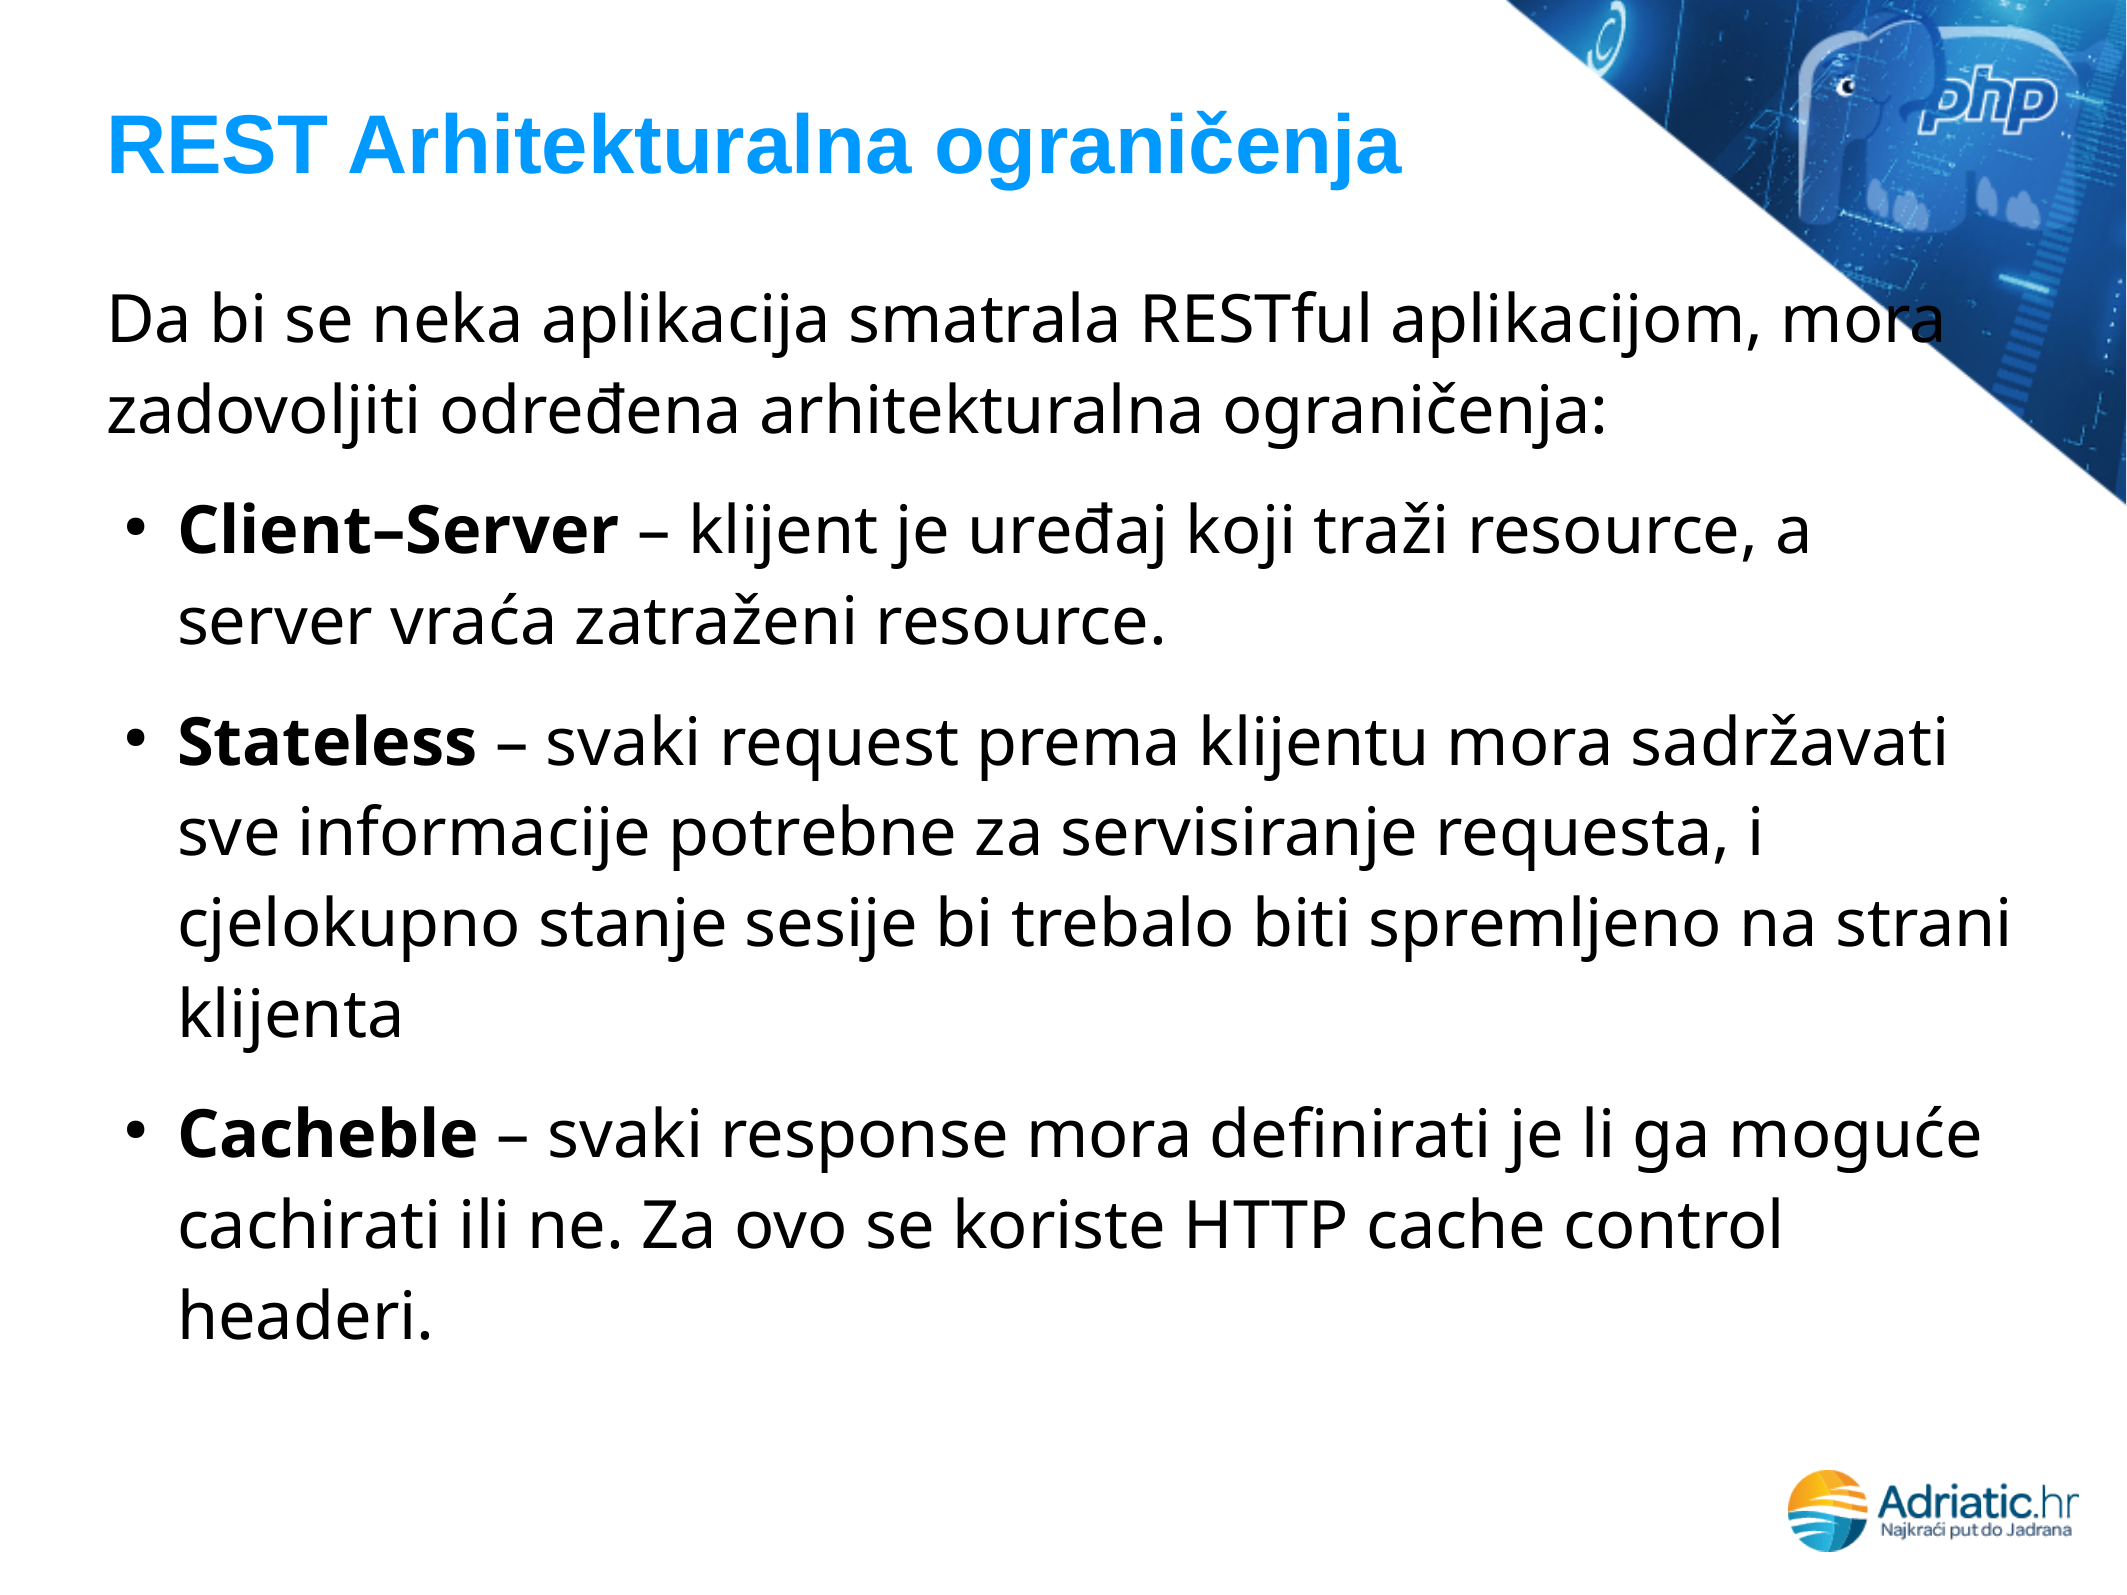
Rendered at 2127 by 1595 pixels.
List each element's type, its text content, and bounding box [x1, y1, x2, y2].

picture [1788, 1470, 2079, 1552]
picture [1505, 0, 2127, 625]
title REST Arhitekturalna ograničenja [106, 70, 1630, 219]
list Da bi se neka aplikacija smatrala RESTful aplikacijom, mora zadovoljiti određena arhitekturalna ograničenja: Client–Server – klijent je uređaj koji traži resource, a server vraća zatraženi resource. Stateless – svaki request prema klijentu mora sadržavati sve informacije potrebne za servisiranje requesta, i cjelokupno stanje sesije bi trebalo biti spremljeno na strani klijenta Cacheble – svaki response mora definirati je li ga moguće cachirati ili ne. Za ovo se koriste HTTP cache control headeri. [106, 271, 2020, 1453]
